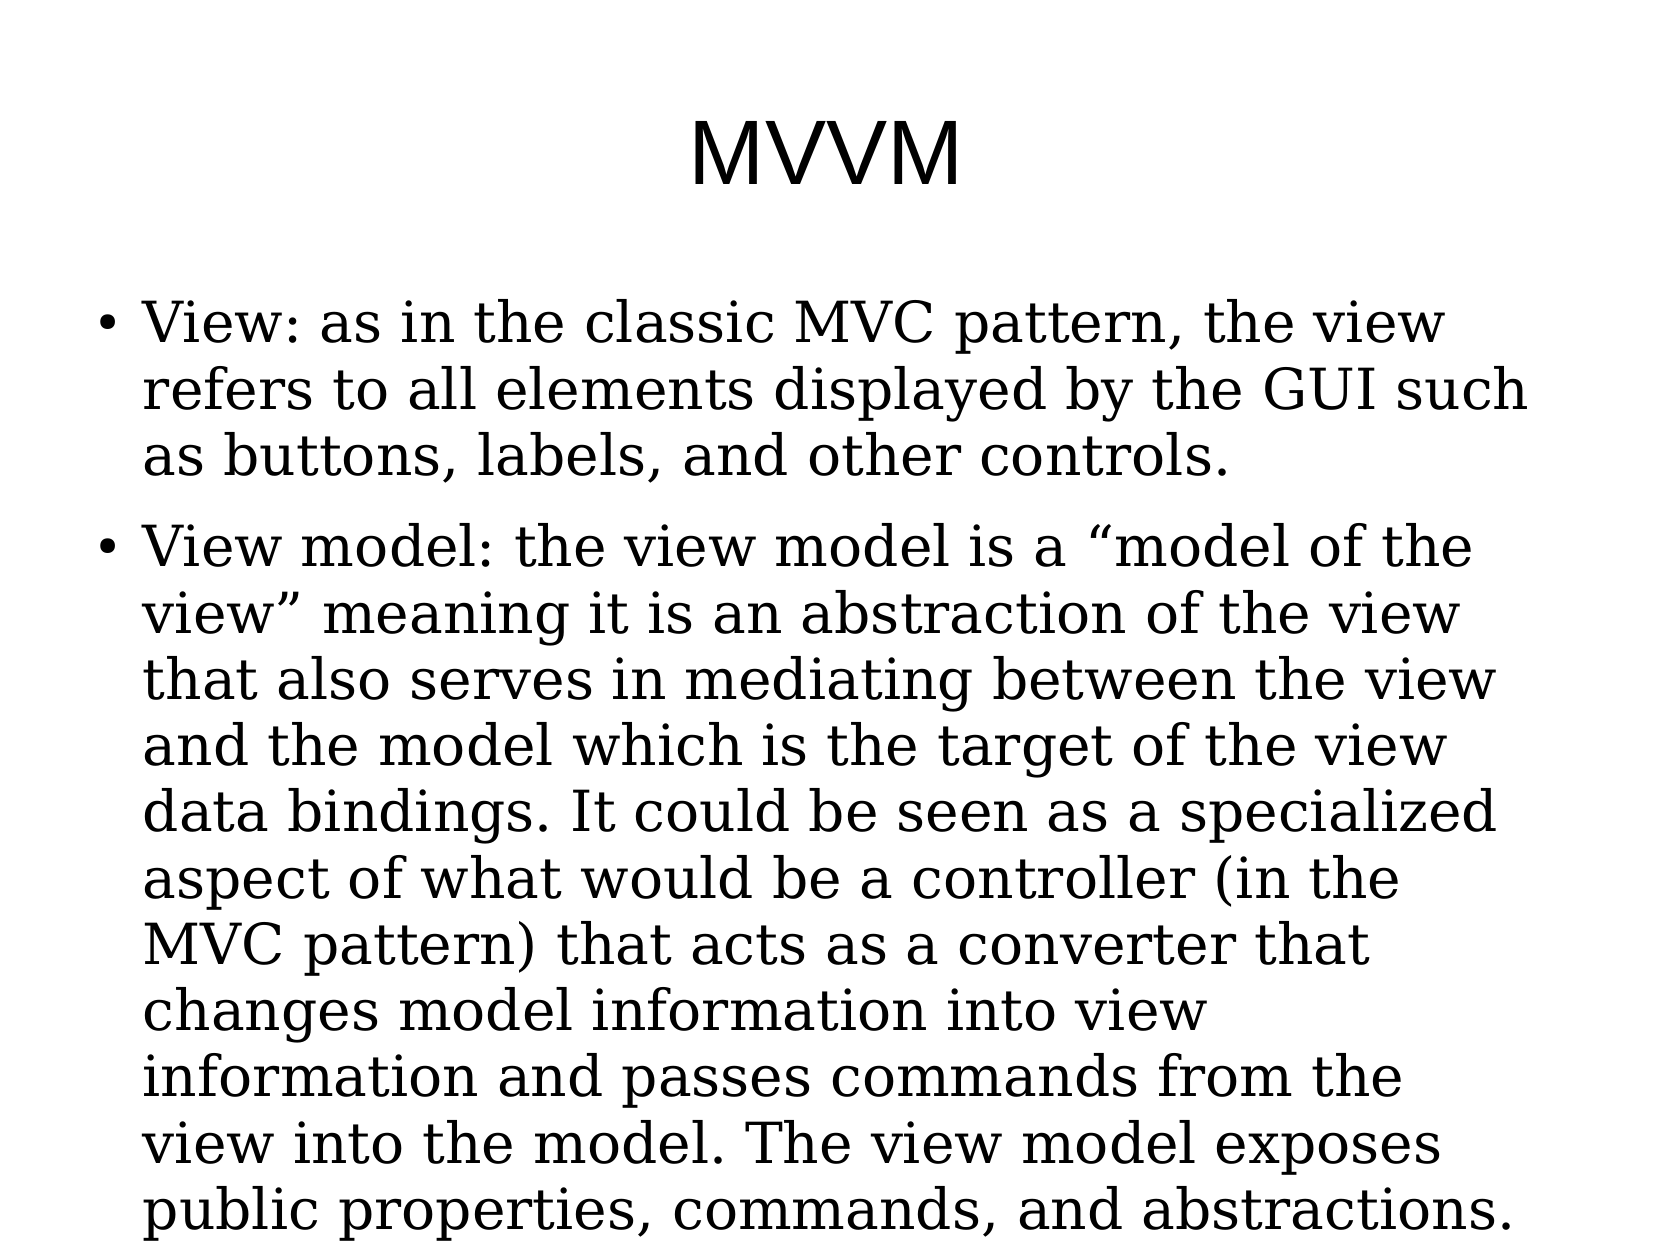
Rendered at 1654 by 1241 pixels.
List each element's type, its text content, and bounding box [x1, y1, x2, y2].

list View: as in the classic MVC pattern, the view refers to all elements displayed by the GUI such as buttons, labels, and other controls. View model: the view model is a “model of the view” meaning it is an abstraction of the view that also serves in mediating between the view and the model which is the target of the view data bindings. It could be seen as a specialized aspect of what would be a controller (in the MVC pattern) that acts as a converter that changes model information into view information and passes commands from the view into the model. The view model exposes public properties, commands, and abstractions. [82, 290, 1538, 1241]
title MVVM [82, 49, 1571, 257]
